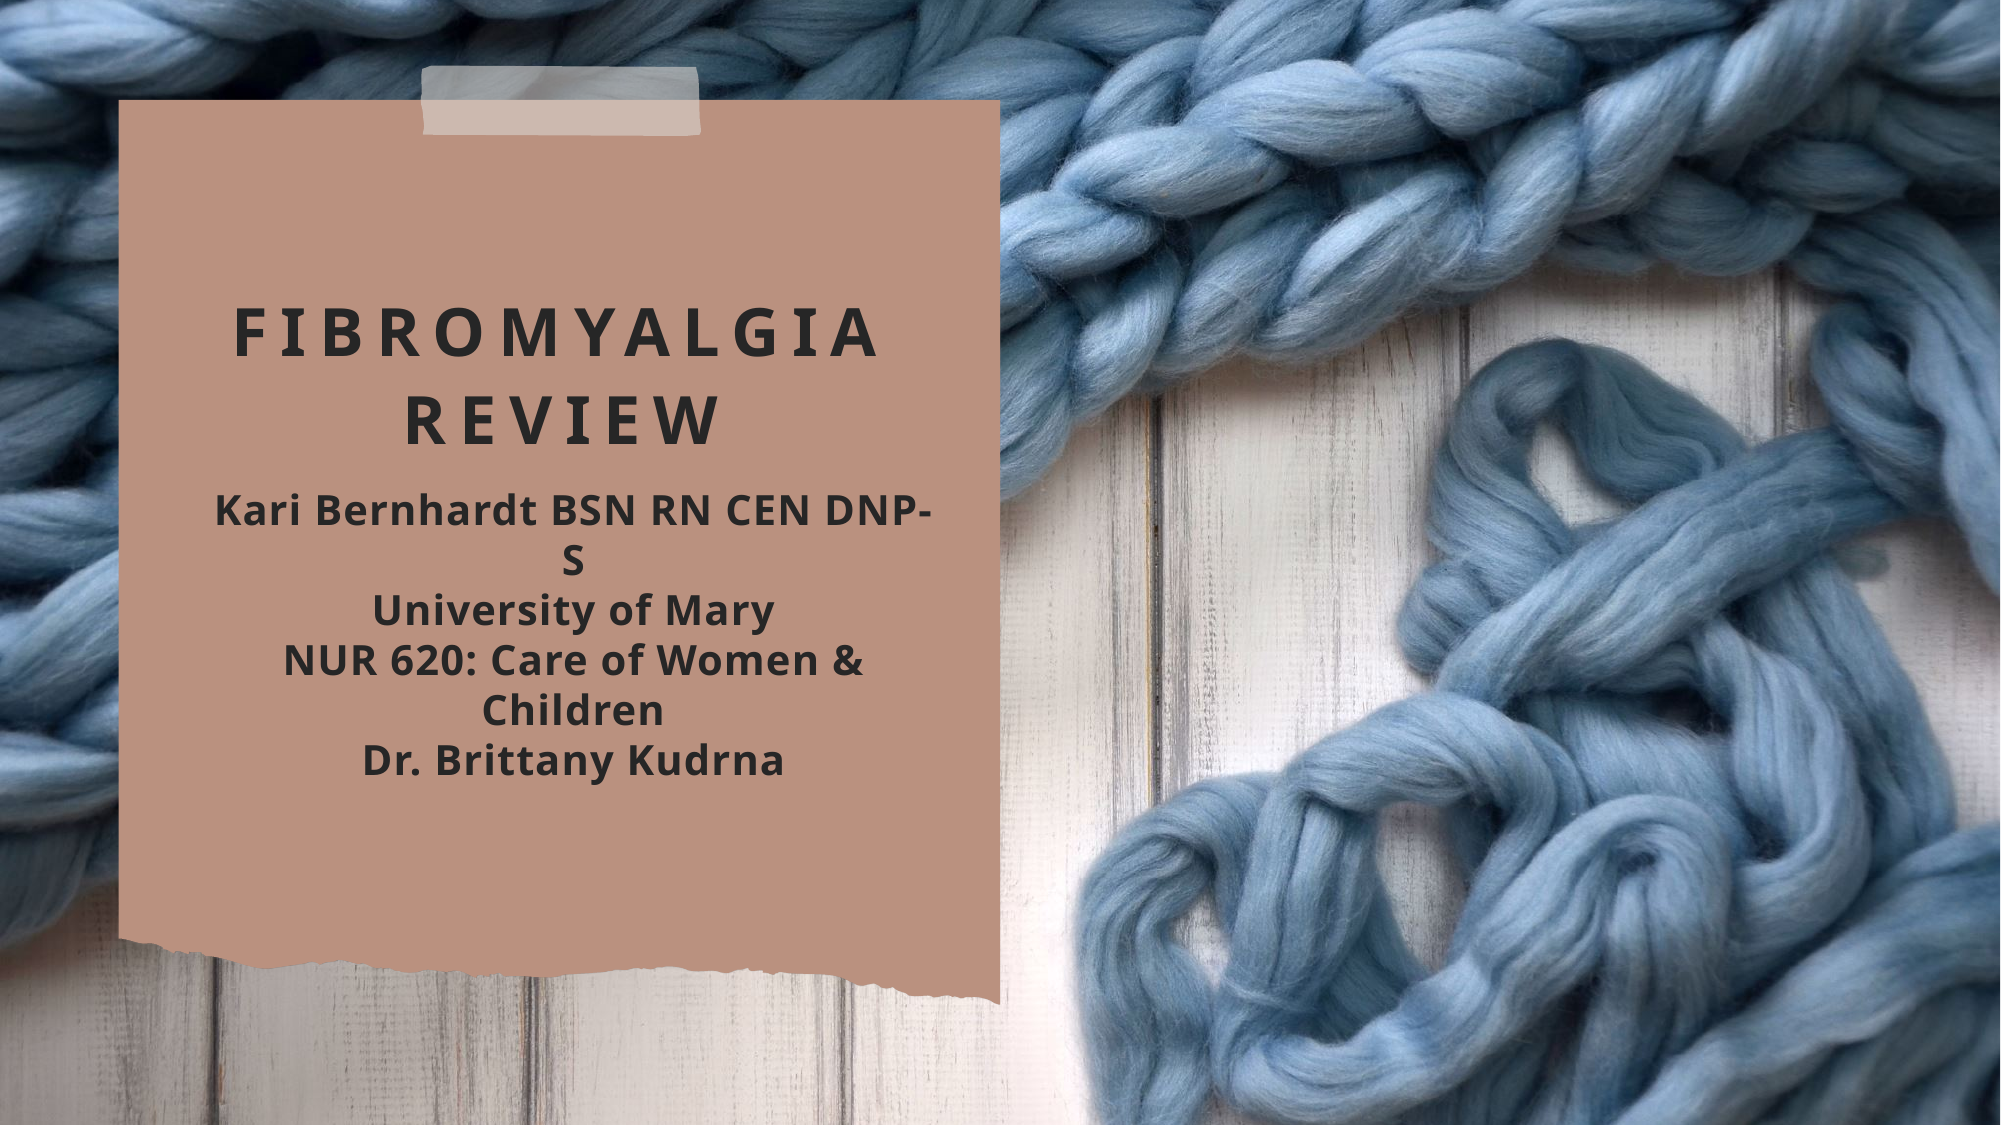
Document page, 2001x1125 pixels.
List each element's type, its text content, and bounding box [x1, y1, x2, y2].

picture [0, 0, 2000, 1125]
subtitle Kari Bernhardt BSN RN CEN DNP-S University of Mary NUR 620: Care of Women & Children Dr. Brittany Kudrna [195, 470, 953, 798]
text_box [118, 65, 1001, 1005]
title Fibromyalgia Review [169, 249, 953, 492]
